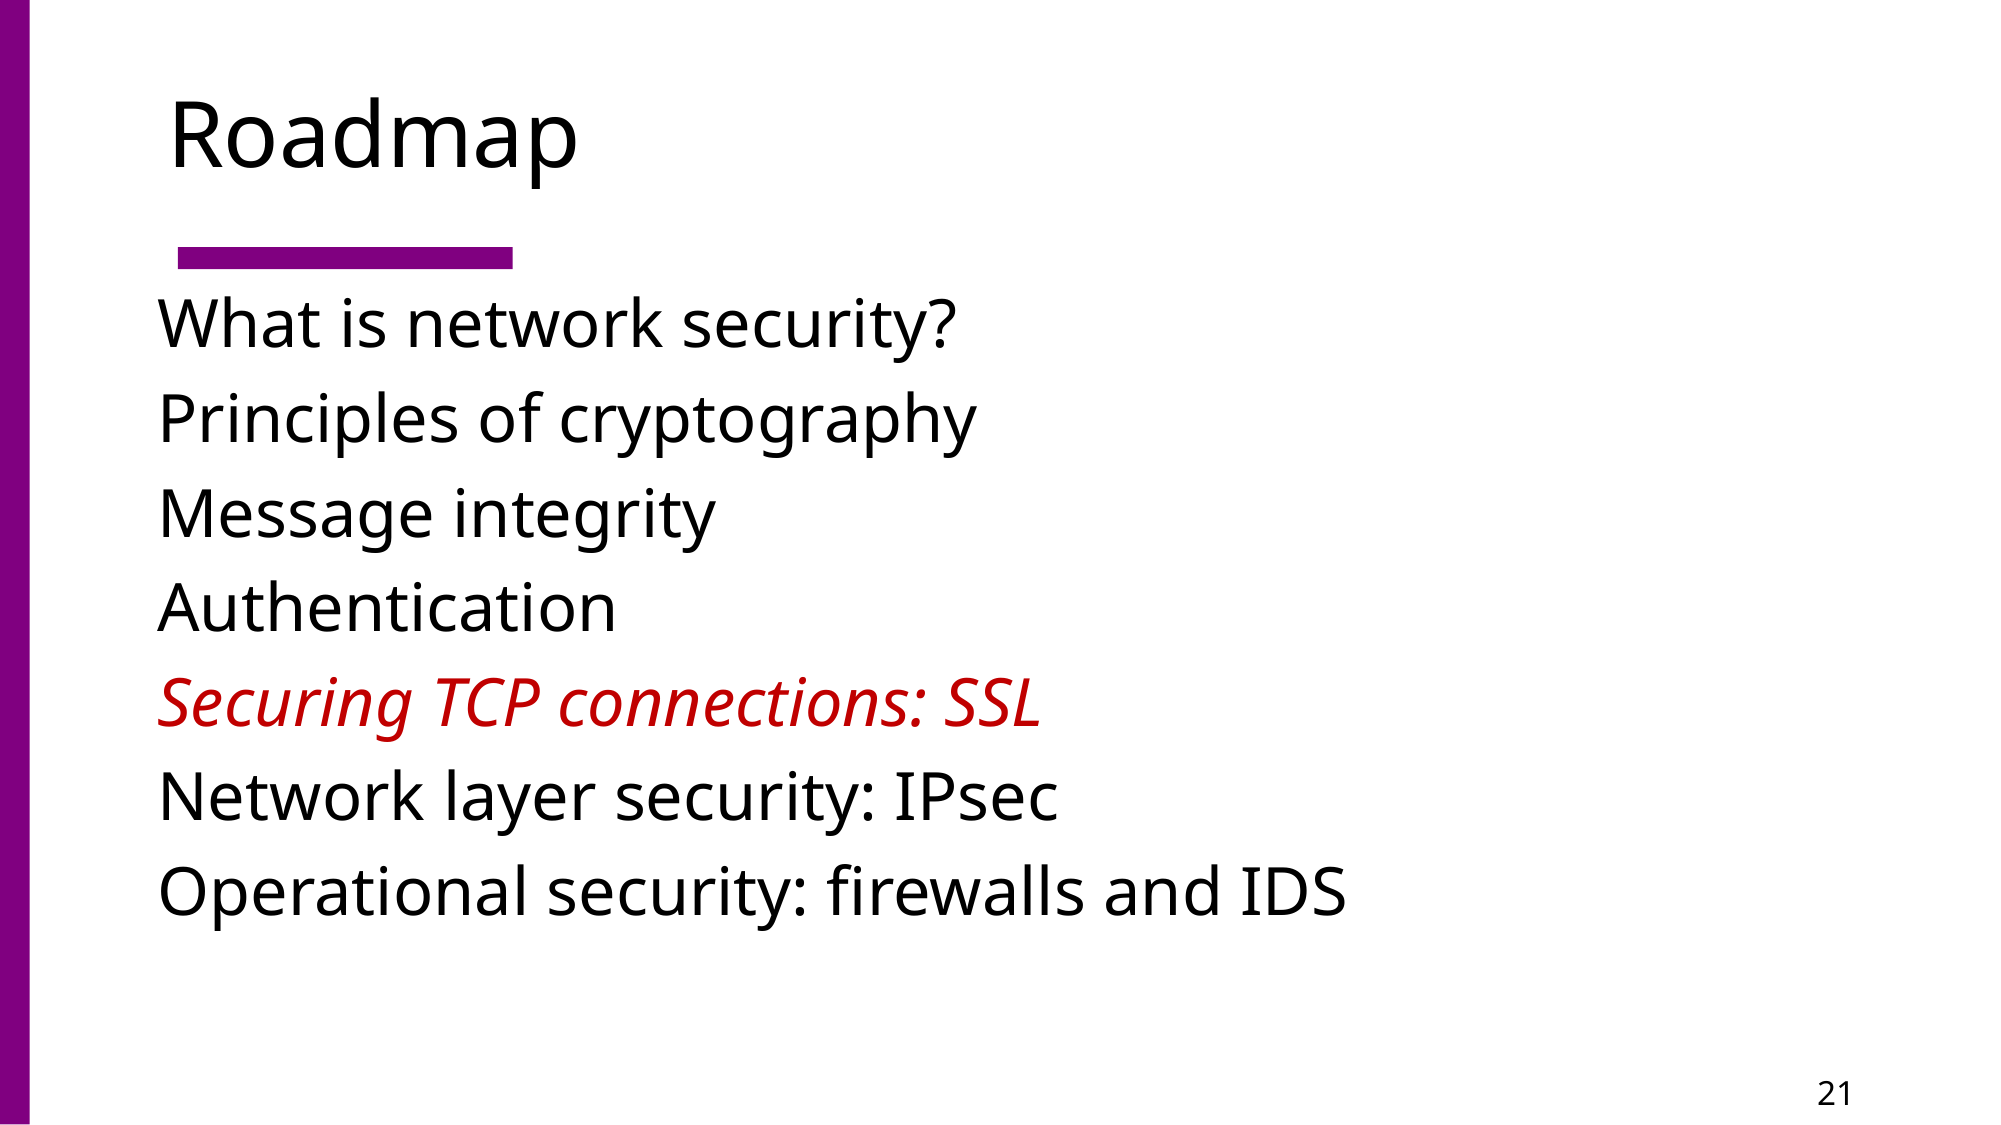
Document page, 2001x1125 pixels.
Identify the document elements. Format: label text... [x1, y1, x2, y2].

title Roadmap [116, 37, 1817, 225]
list What is network security? Principles of cryptography Message integrity Authentication Securing TCP connections: SSL Network layer security: IPsec Operational security: firewalls and IDS [142, 273, 1843, 1037]
